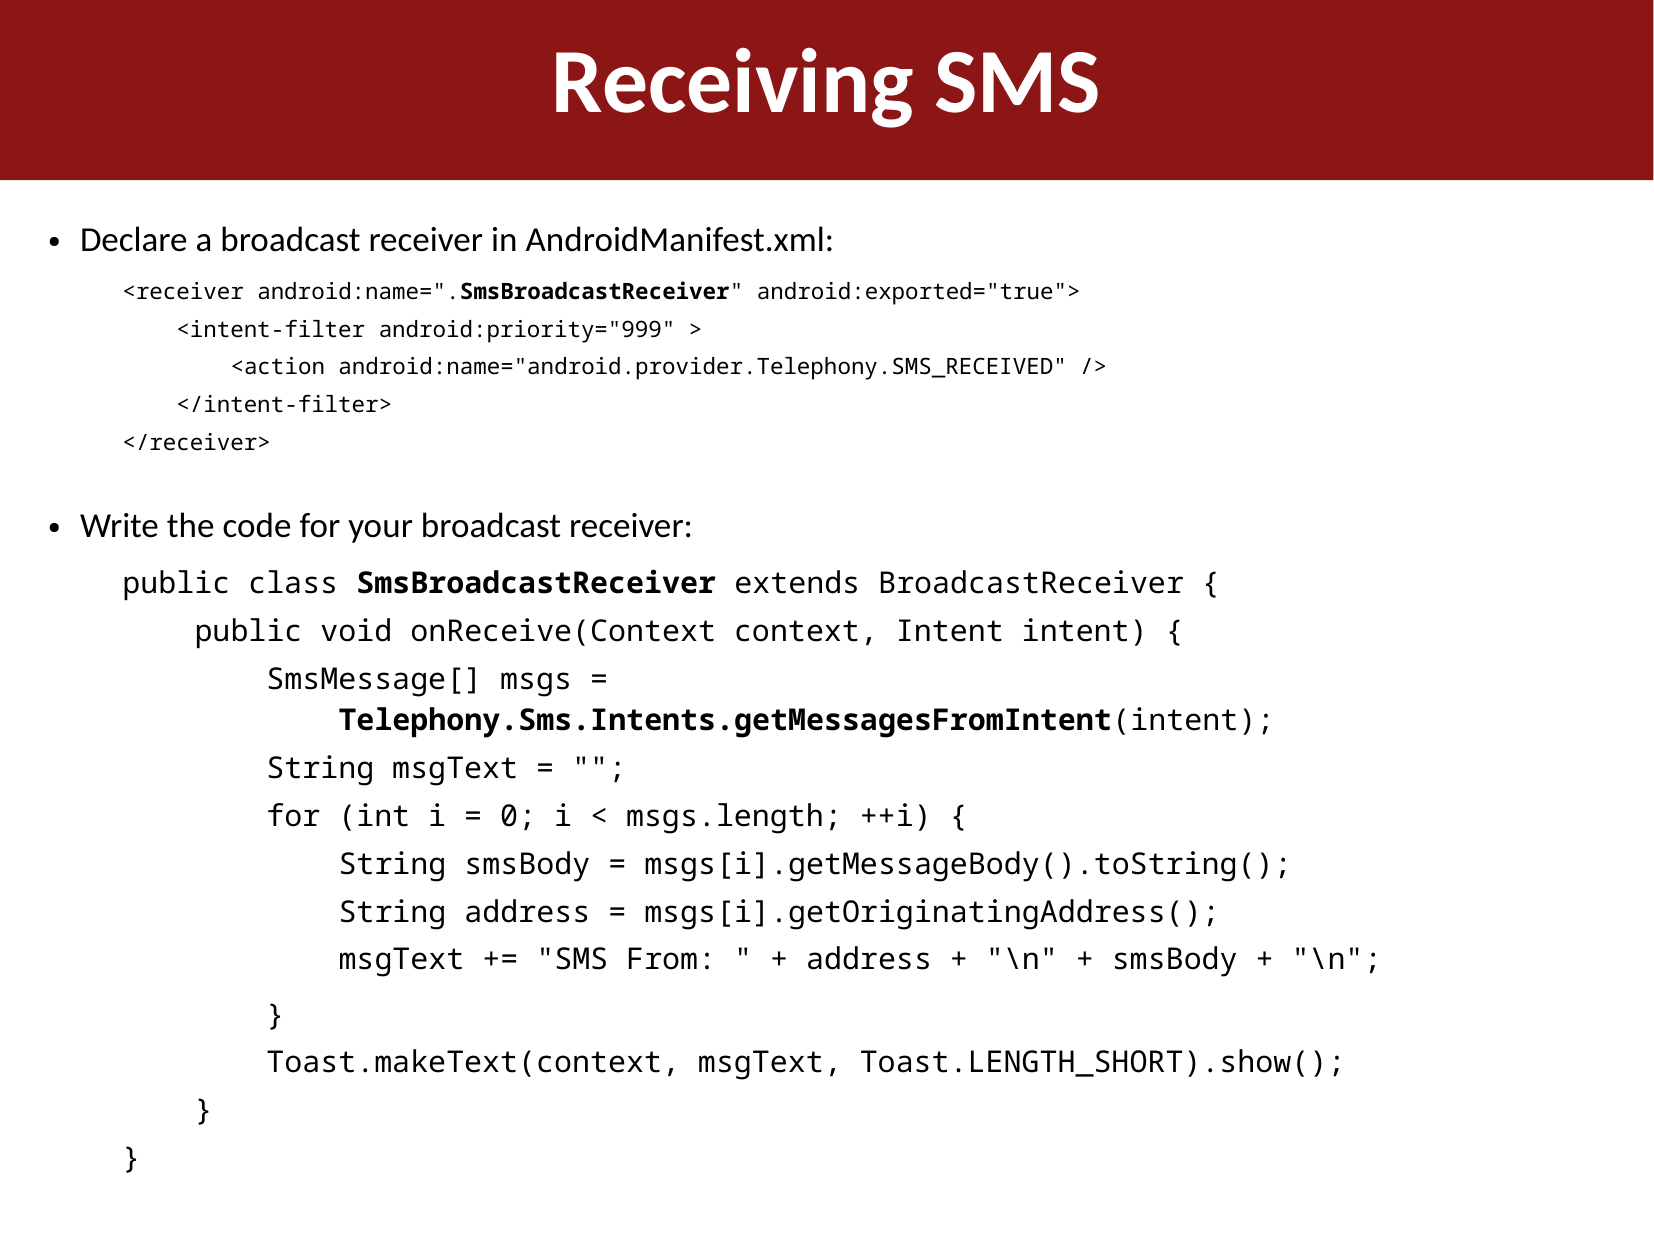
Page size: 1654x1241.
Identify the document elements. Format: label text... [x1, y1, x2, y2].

title Receiving SMS [0, 0, 1654, 181]
list Declare a broadcast receiver in AndroidManifest.xml: <receiver android:name=".SmsBroadcastReceiver" android:exported="true"> <intent-filter android:priority="999" > <action android:name="android.provider.Telephony.SMS_RECEIVED" /> </intent-filter> </receiver> Write the code for your broadcast receiver: public class SmsBroadcastReceiver extends BroadcastReceiver { public void onReceive(Context context, Intent intent) { SmsMessage[] msgs = Telephony.Sms.Intents.getMessagesFromIntent(intent); String msgText = ""; for (int i = 0; i < msgs.length; ++i) { String smsBody = msgs[i].getMessageBody().toString(); String address = msgs[i].getOriginatingAddress(); msgText += "SMS From: " + address + "\n" + smsBody + "\n"; } Toast.makeText(context, msgText, Toast.LENGTH_SHORT).show(); } } [37, 225, 1636, 1186]
